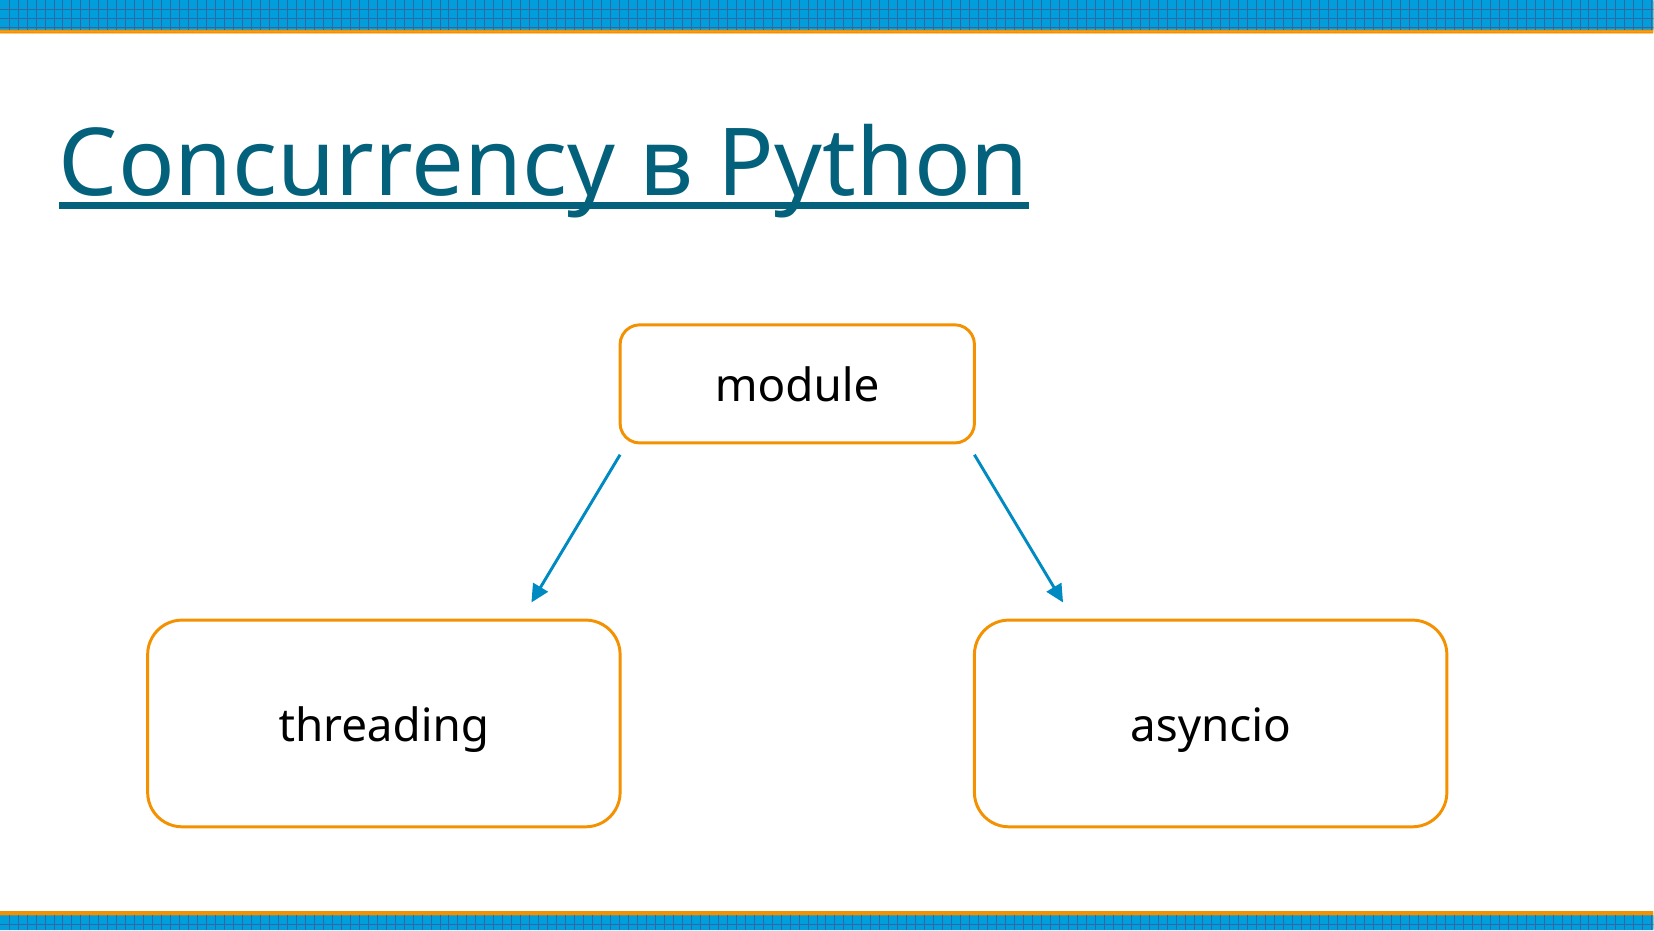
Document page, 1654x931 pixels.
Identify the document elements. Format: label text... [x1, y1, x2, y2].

text_box asyncio [974, 620, 1447, 827]
text_box module [620, 324, 975, 443]
text_box threading [147, 620, 621, 827]
title Concurrency в Python [59, 80, 1548, 237]
